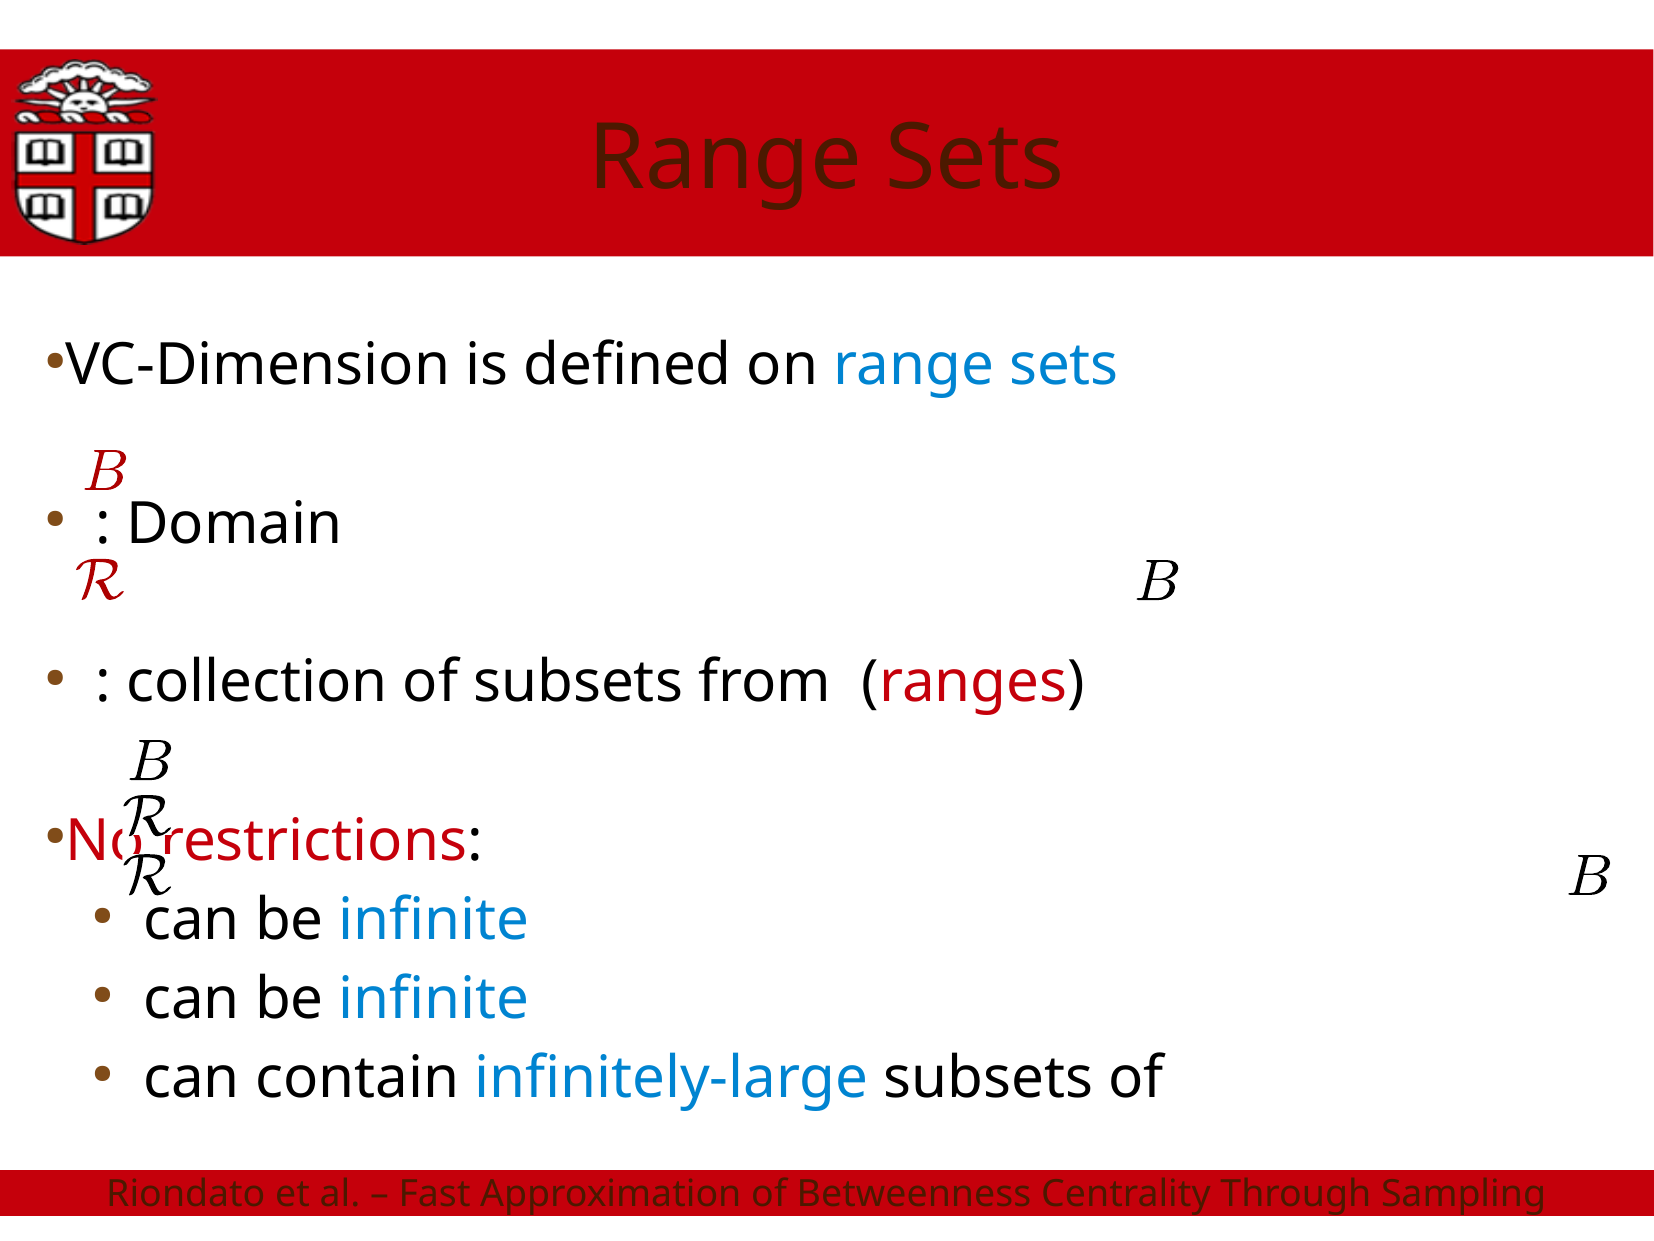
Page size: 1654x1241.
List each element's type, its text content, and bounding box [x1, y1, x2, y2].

picture [11, 59, 158, 245]
text_box [1134, 560, 1182, 601]
text_box VC-Dimension is defined on range sets : Domain : collection of subsets from (ranges) No restrictions: can be infinite can be infinite can contain infinitely-large subsets of [30, 315, 1621, 971]
text_box [122, 854, 172, 896]
text_box [122, 795, 172, 837]
text_box [81, 450, 130, 490]
text_box [75, 558, 125, 601]
text_box [126, 740, 175, 781]
text_box Riondato et al. – Fast Approximation of Betweenness Centrality Through Sampling [0, 1170, 1654, 1216]
title Range Sets [0, 49, 1654, 257]
text_box [1565, 855, 1614, 895]
